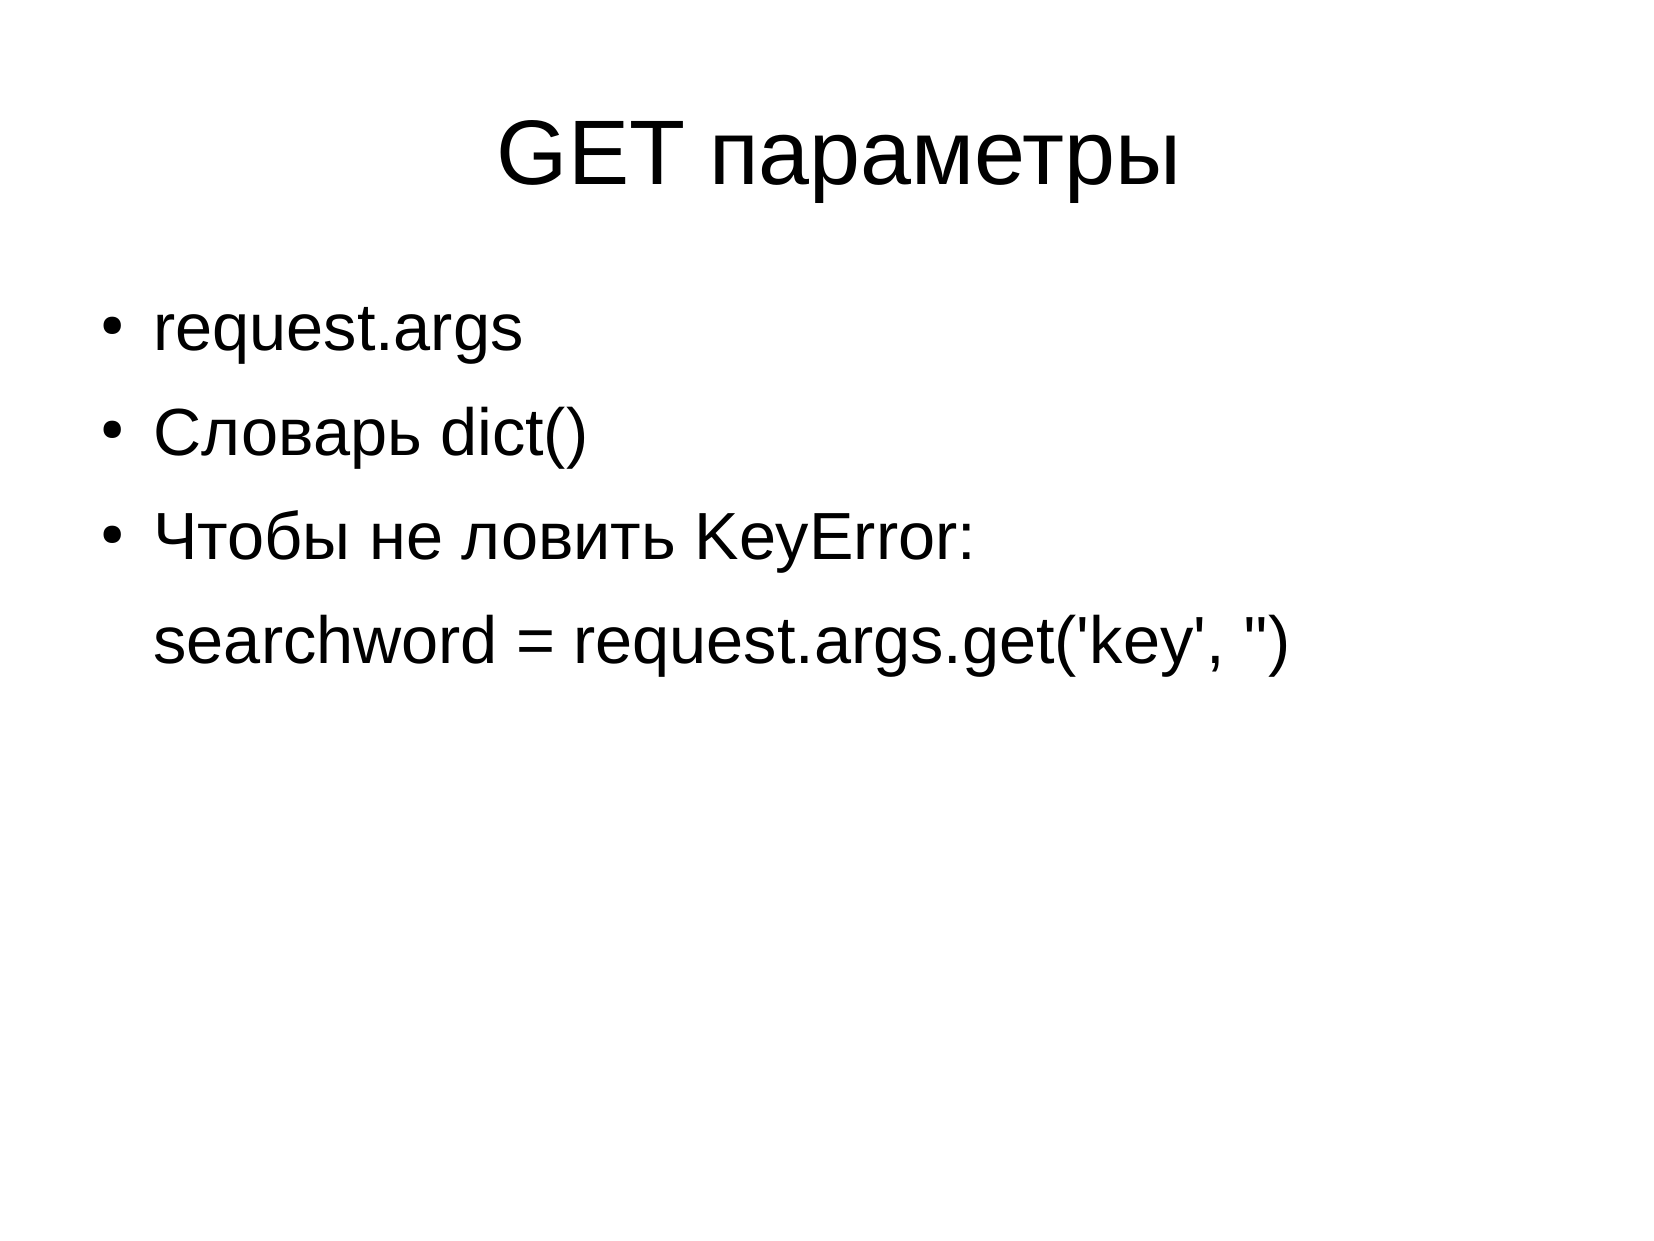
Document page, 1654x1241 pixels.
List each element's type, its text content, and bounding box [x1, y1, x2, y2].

list request.args Словарь dict() Чтобы не ловить KeyError: searchword = request.args.get('key', '') [82, 290, 1571, 1010]
title GET параметры [82, 49, 1571, 257]
